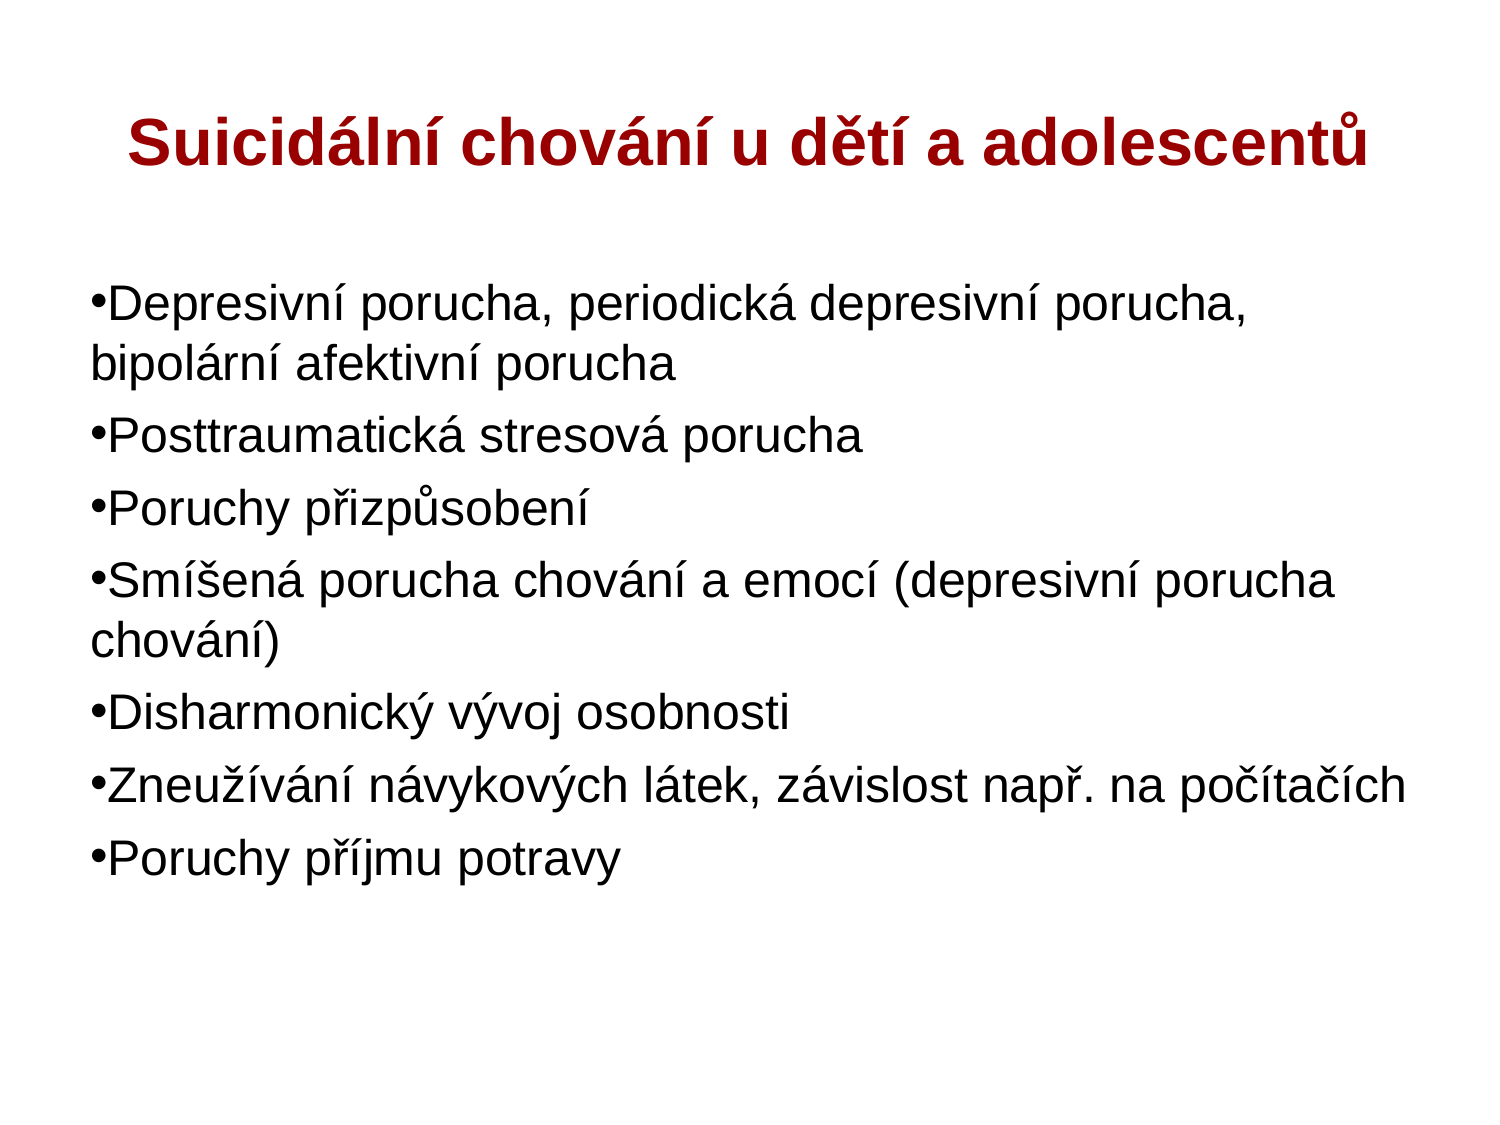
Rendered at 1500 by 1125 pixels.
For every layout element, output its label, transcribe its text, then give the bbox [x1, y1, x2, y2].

title Suicidální chování u dětí a adolescentů [75, 45, 1426, 233]
list Depresivní porucha, periodická depresivní porucha, bipolární afektivní porucha Posttraumatická stresová porucha Poruchy přizpůsobení Smíšená porucha chování a emocí (depresivní porucha chování) Disharmonický vývoj osobnosti Zneužívání návykových látek, závislost např. na počítačích Poruchy příjmu potravy [75, 262, 1426, 1005]
